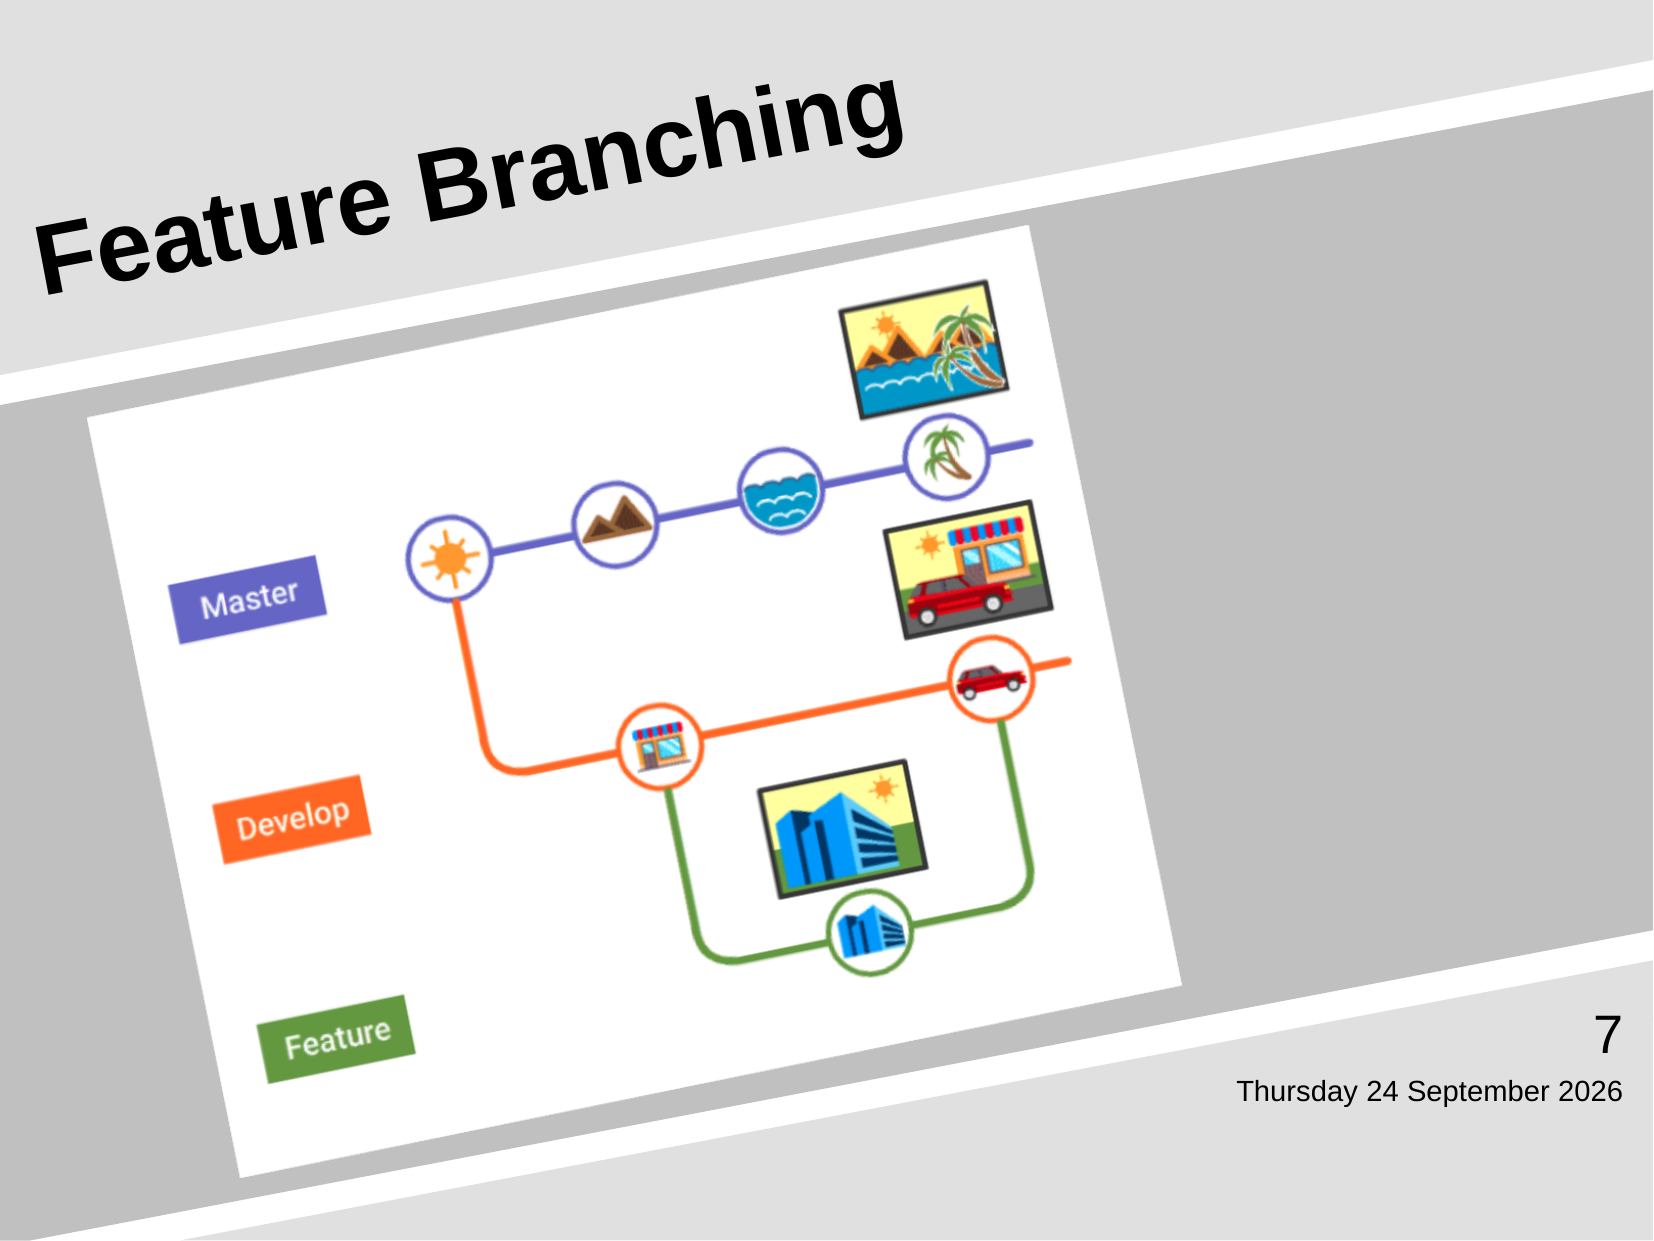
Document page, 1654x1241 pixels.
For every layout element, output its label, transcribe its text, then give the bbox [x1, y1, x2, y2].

picture [86, 224, 1182, 1178]
title Feature Branching [17, 0, 1518, 365]
